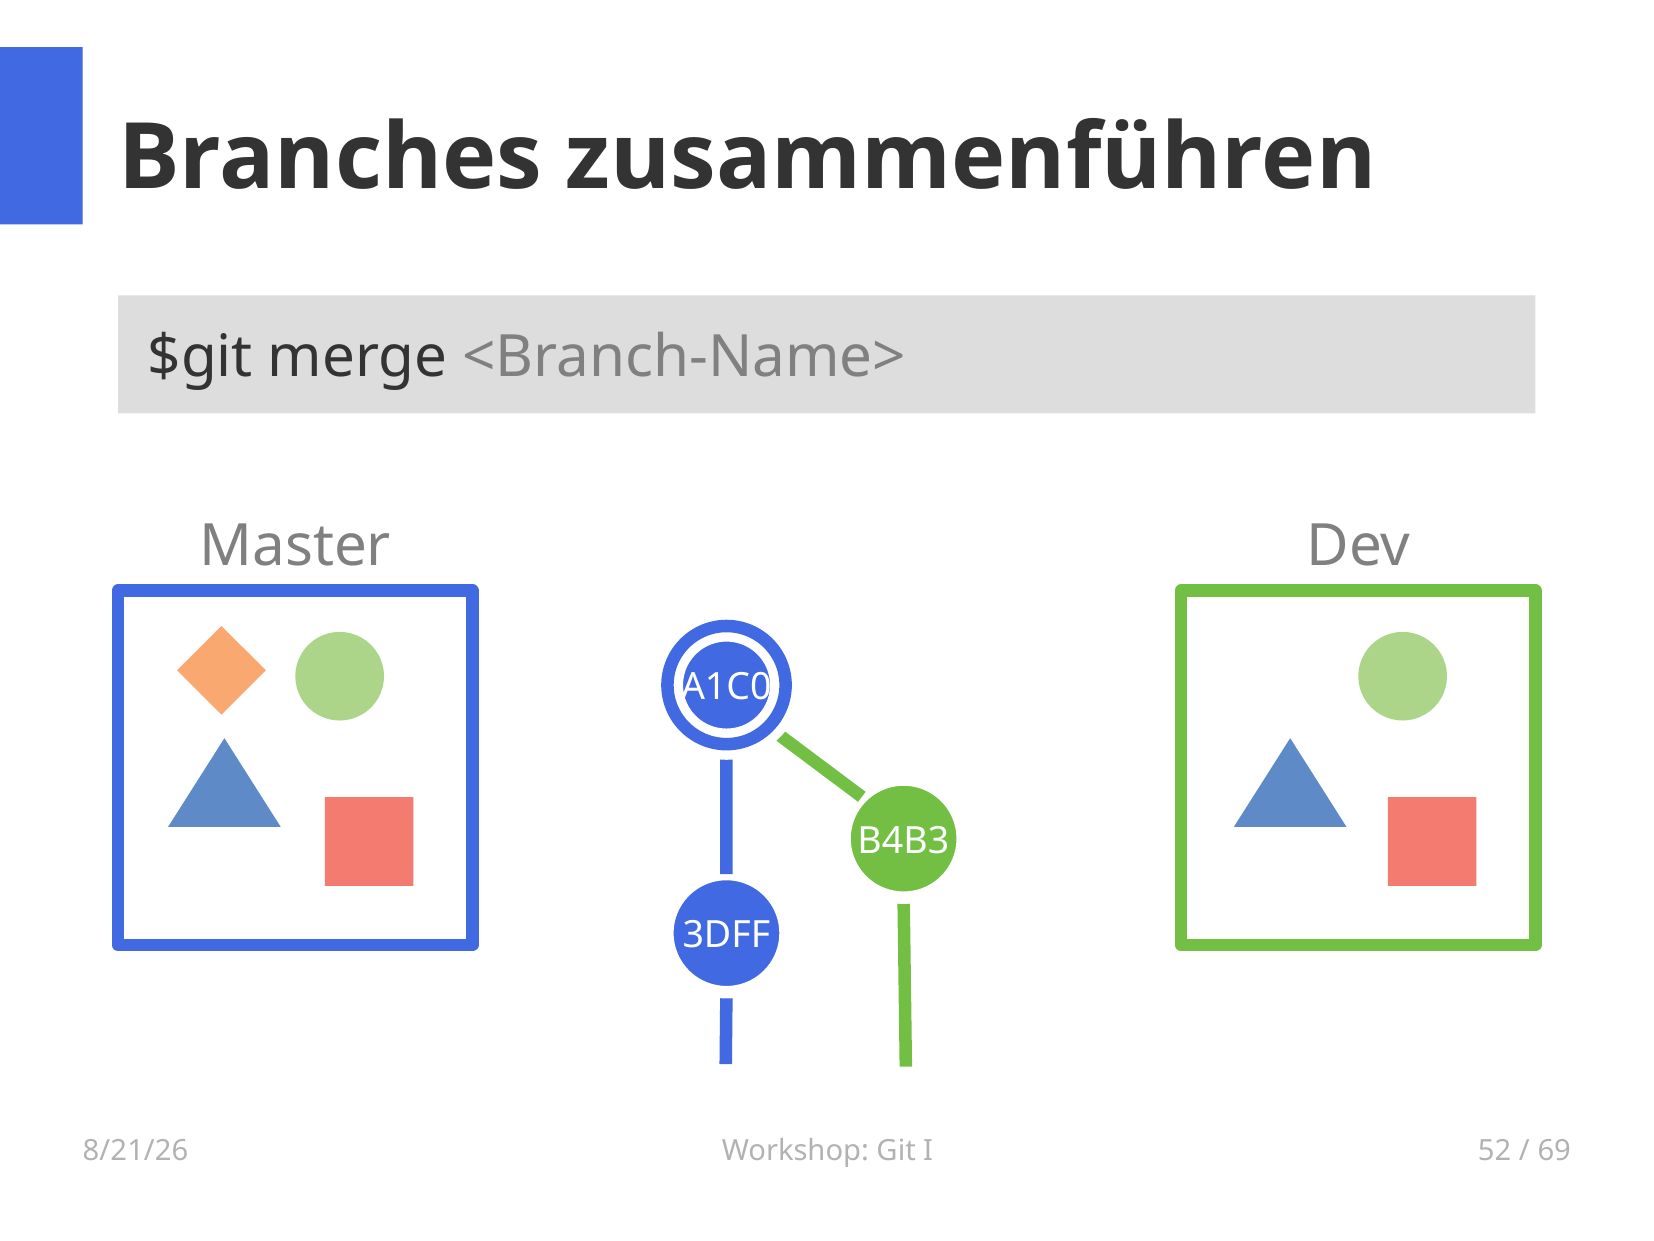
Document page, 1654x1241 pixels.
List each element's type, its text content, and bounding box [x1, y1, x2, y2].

list $git merge <Branch-Name> [118, 295, 1536, 414]
text_box [1358, 631, 1448, 721]
text_box [177, 625, 266, 715]
text_box A1C0 [674, 633, 779, 737]
text_box [295, 631, 385, 721]
text_box B4B3 [844, 779, 963, 898]
title Branches zusammenführen [118, 49, 1571, 257]
text_box [168, 738, 281, 827]
text_box Master [118, 496, 473, 591]
text_box Dev [1181, 496, 1536, 591]
text_box 3DFF [667, 874, 786, 993]
text_box [1387, 797, 1477, 886]
text_box [324, 797, 414, 886]
text_box [1233, 738, 1347, 827]
